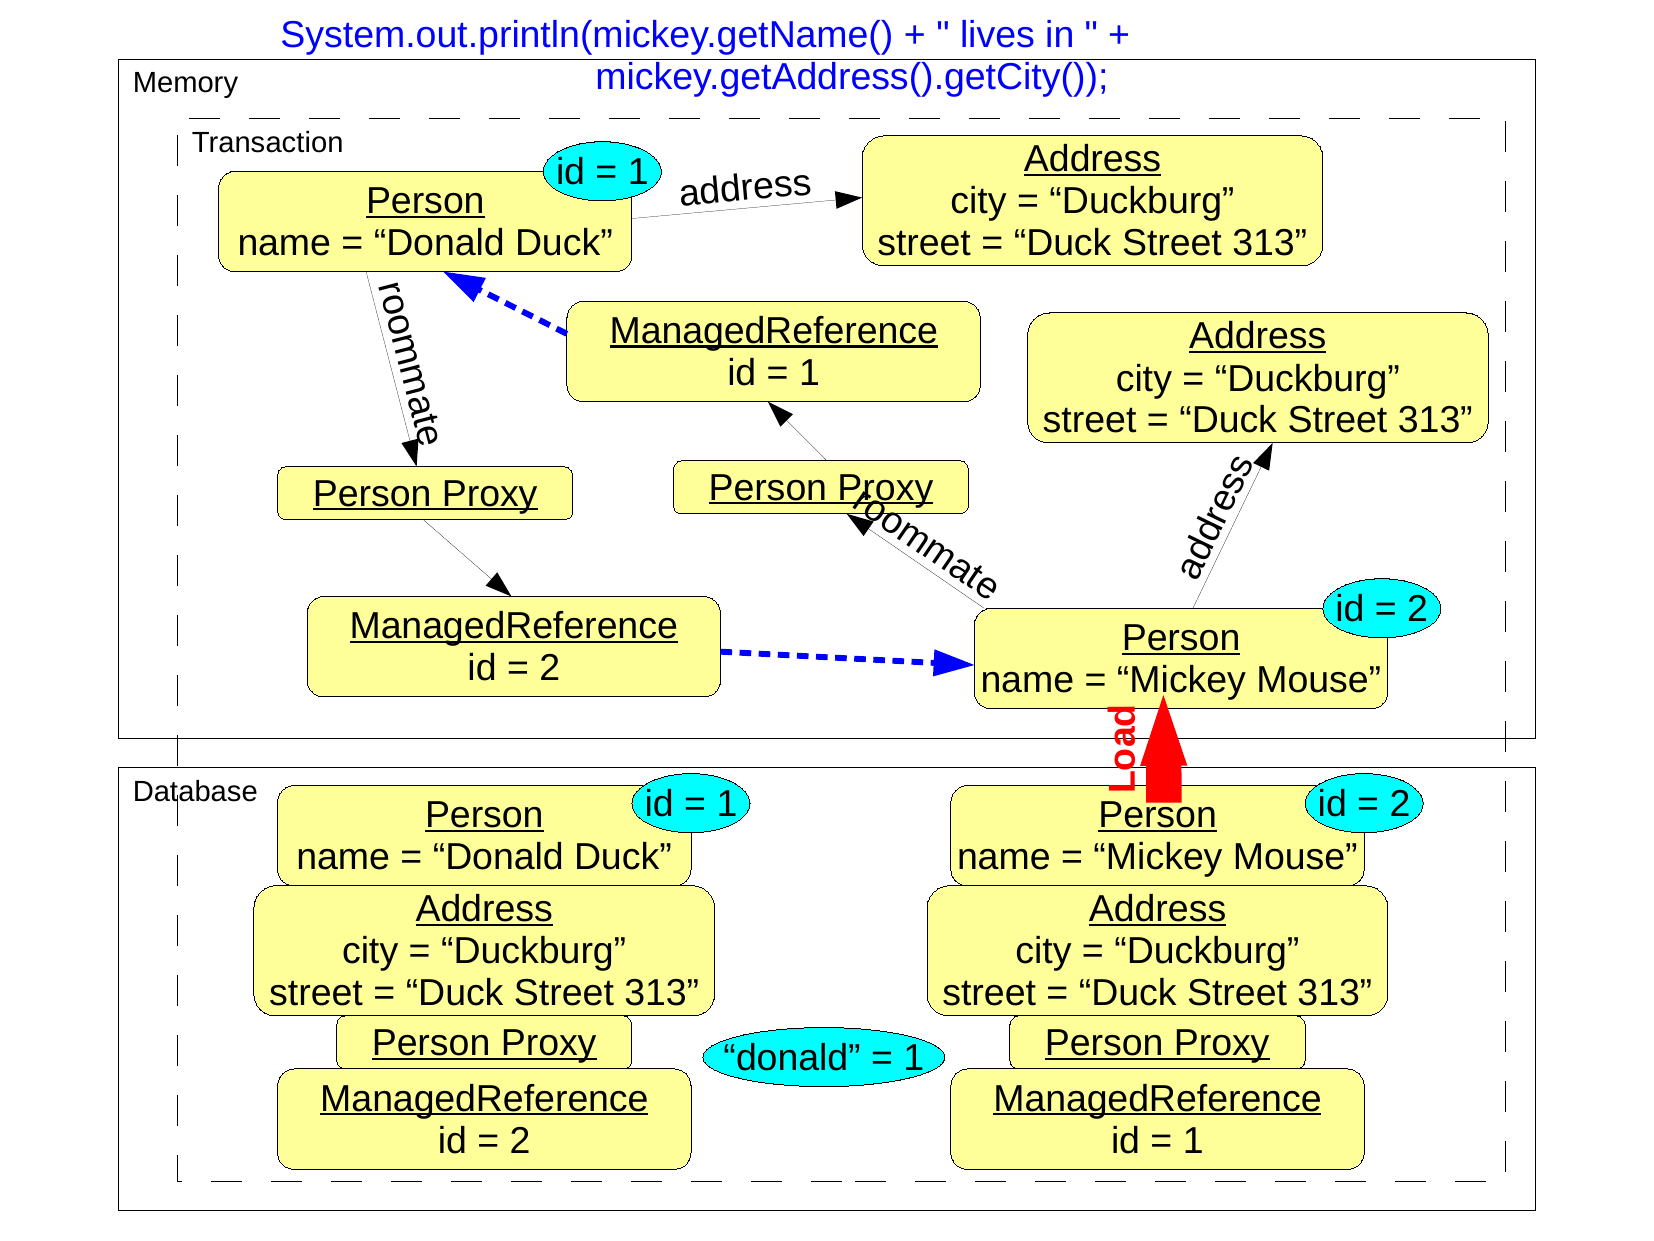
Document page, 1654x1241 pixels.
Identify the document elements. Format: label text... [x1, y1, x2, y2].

text_box Address city = “Duckburg” street = “Duck Street 313” [1027, 312, 1489, 443]
text_box System.out.println(mickey.getName() + " lives in " + mickey.getAddress().getCity()); [265, 6, 1536, 106]
text_box Person name = “Mickey Mouse” [950, 785, 1365, 885]
text_box ManagedReference id = 2 [307, 596, 721, 697]
text_box id = 1 [631, 773, 751, 833]
text_box Person name = “Donald Duck” [218, 171, 632, 272]
text_box Address city = “Duckburg” street = “Duck Street 313” [253, 885, 715, 1016]
text_box Transaction [177, 118, 1506, 1182]
text_box Person name = “Mickey Mouse” [974, 608, 1388, 709]
text_box ManagedReference id = 2 [277, 1068, 692, 1170]
text_box Person Proxy [1009, 1015, 1306, 1069]
text_box Person Proxy [336, 1015, 632, 1069]
text_box Address city = “Duckburg” street = “Duck Street 313” [862, 135, 1323, 266]
text_box ManagedReference id = 1 [950, 1068, 1365, 1170]
text_box Person Proxy [277, 466, 573, 520]
text_box id = 1 [543, 141, 662, 201]
text_box Person name = “Donald Duck” [277, 785, 692, 885]
text_box Memory [118, 59, 1536, 739]
text_box id = 2 [1322, 578, 1441, 638]
text_box Address city = “Duckburg” street = “Duck Street 313” [927, 885, 1388, 1016]
text_box Person Proxy [673, 460, 969, 514]
text_box “donald” = 1 [702, 1027, 945, 1087]
text_box id = 2 [1305, 773, 1424, 833]
text_box ManagedReference id = 1 [566, 301, 981, 402]
text_box Database [118, 767, 1536, 1211]
